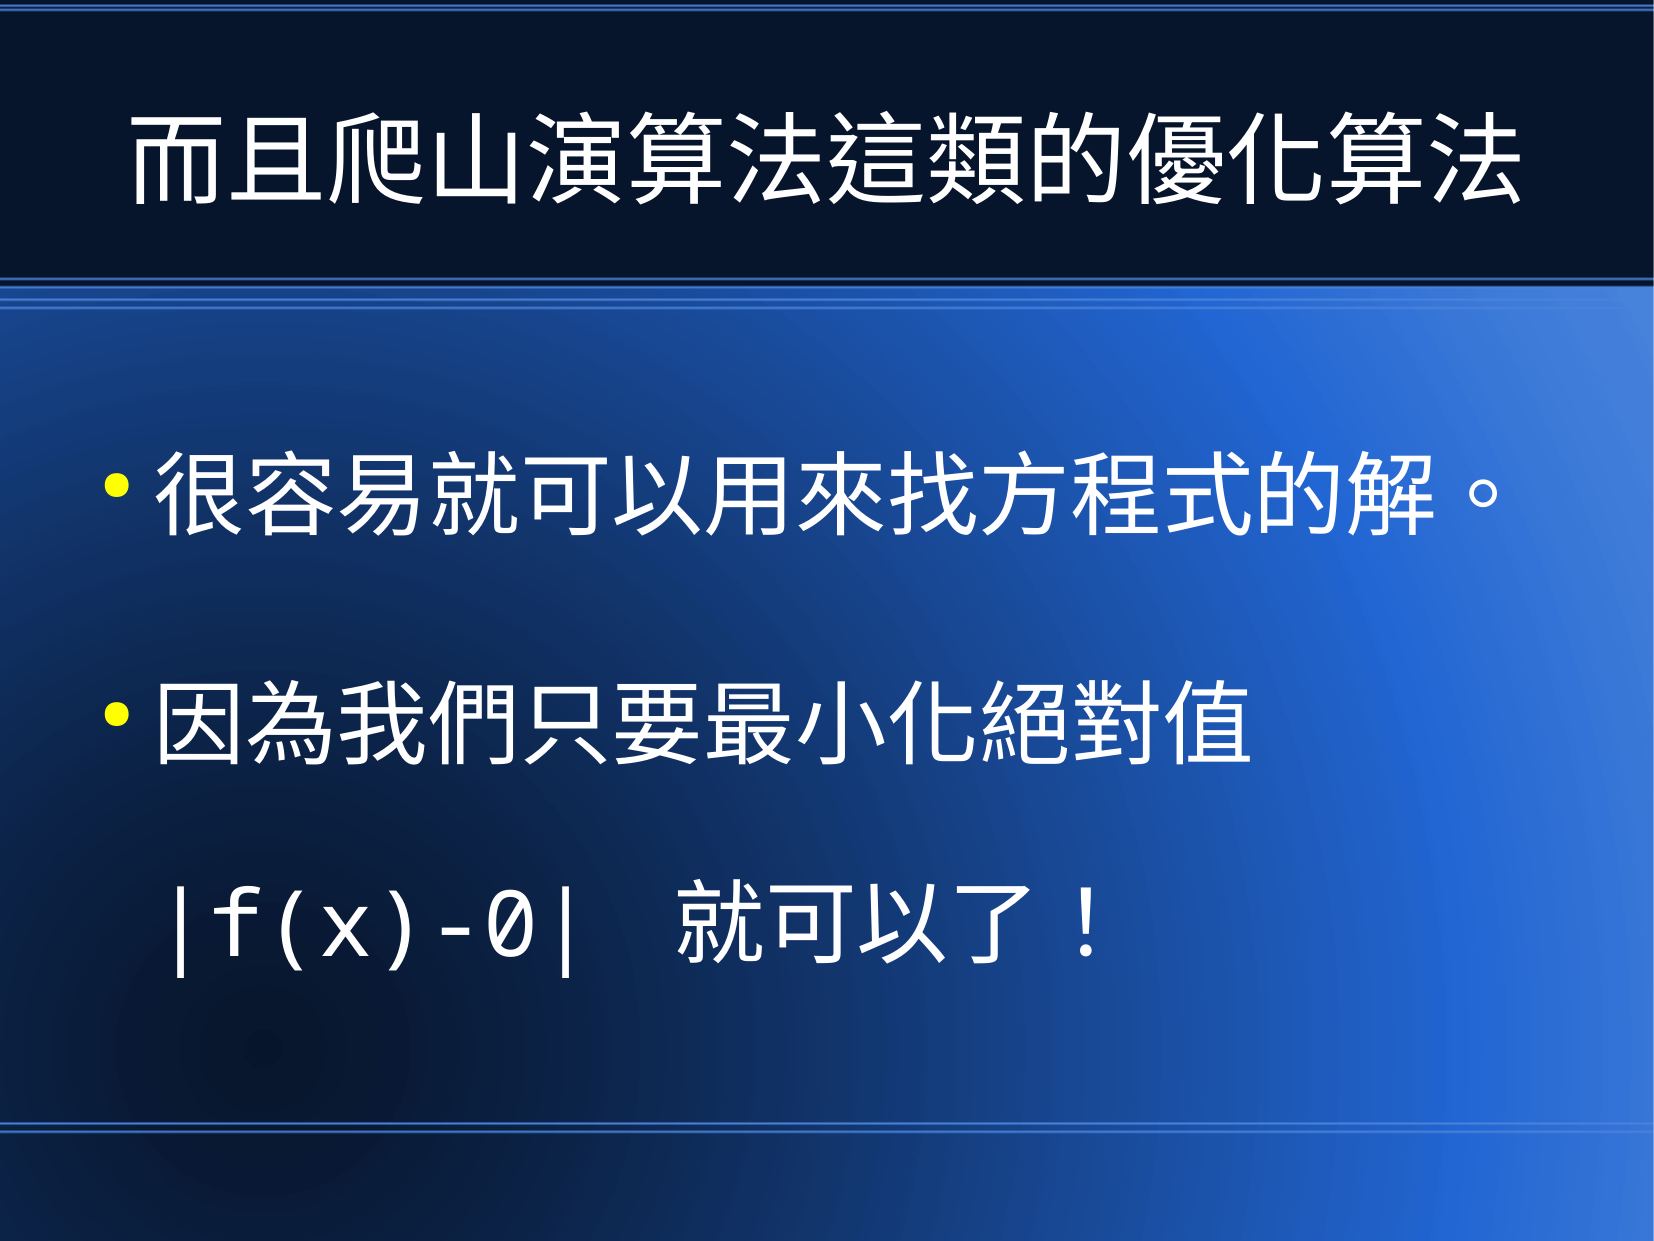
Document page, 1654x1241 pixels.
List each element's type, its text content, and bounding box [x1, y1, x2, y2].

title 而且爬山演算法這類的優化算法 [82, 49, 1571, 257]
picture [0, 0, 1654, 1241]
list 很容易就可以用來找方程式的解。 因為我們只要最小化絕對值 |f(x)-0| 就可以了！ [82, 355, 1571, 1241]
